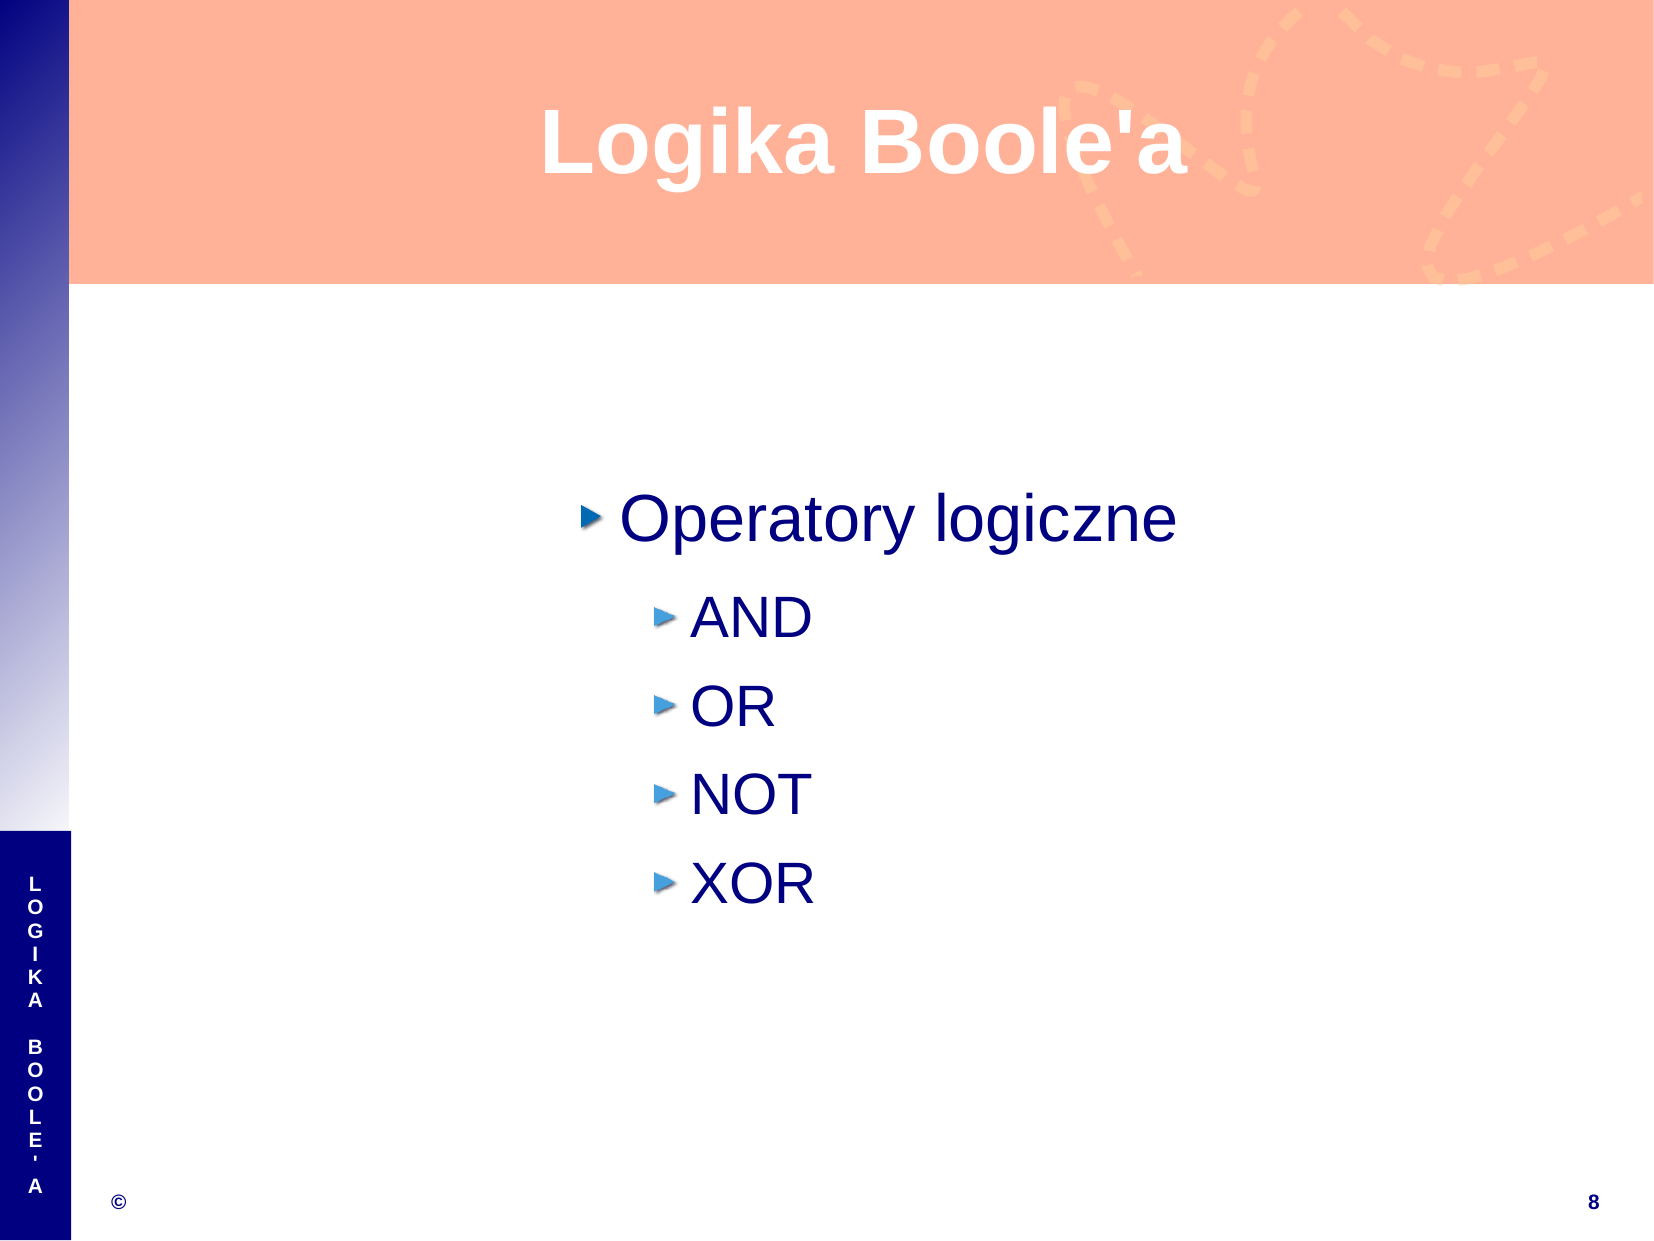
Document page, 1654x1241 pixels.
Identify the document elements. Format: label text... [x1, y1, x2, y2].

text_box L O G I K A B O O L E ' A [0, 830, 71, 1241]
list Operatory logiczne AND OR NOT XOR [548, 480, 1180, 985]
title Logika Boole'a [111, 37, 1617, 246]
